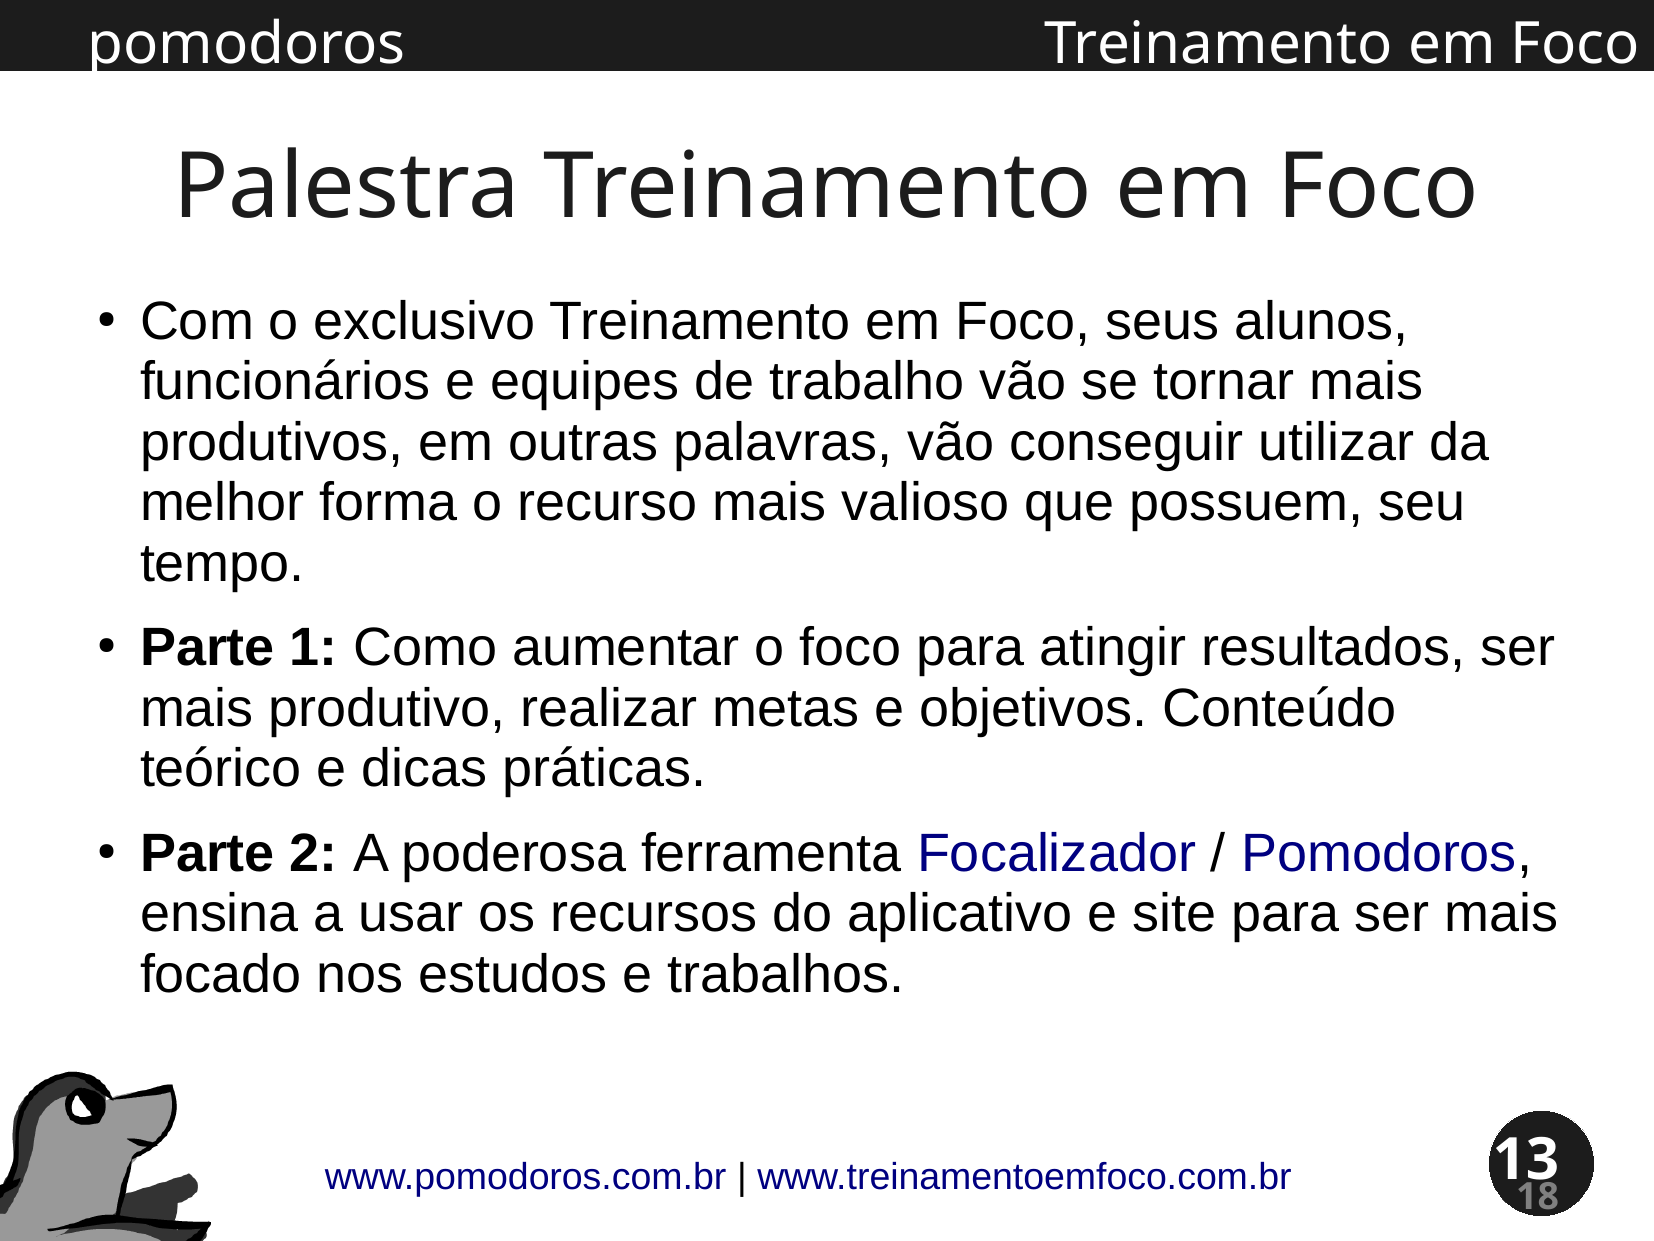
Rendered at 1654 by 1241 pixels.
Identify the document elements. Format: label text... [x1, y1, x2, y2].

list Com o exclusivo Treinamento em Foco, seus alunos, funcionários e equipes de trabalho vão se tornar mais produtivos, em outras palavras, vão conseguir utilizar da melhor forma o recurso mais valioso que possuem, seu tempo. Parte 1: Como aumentar o foco para atingir resultados, ser mais produtivo, realizar metas e objetivos. Conteúdo teórico e dicas práticas. Parte 2: A poderosa ferramenta Focalizador / Pomodoros, ensina a usar os recursos do aplicativo e site para ser mais focado nos estudos e trabalhos. [82, 290, 1571, 1010]
picture [0, 1003, 249, 1241]
title Palestra Treinamento em Foco [82, 78, 1571, 287]
